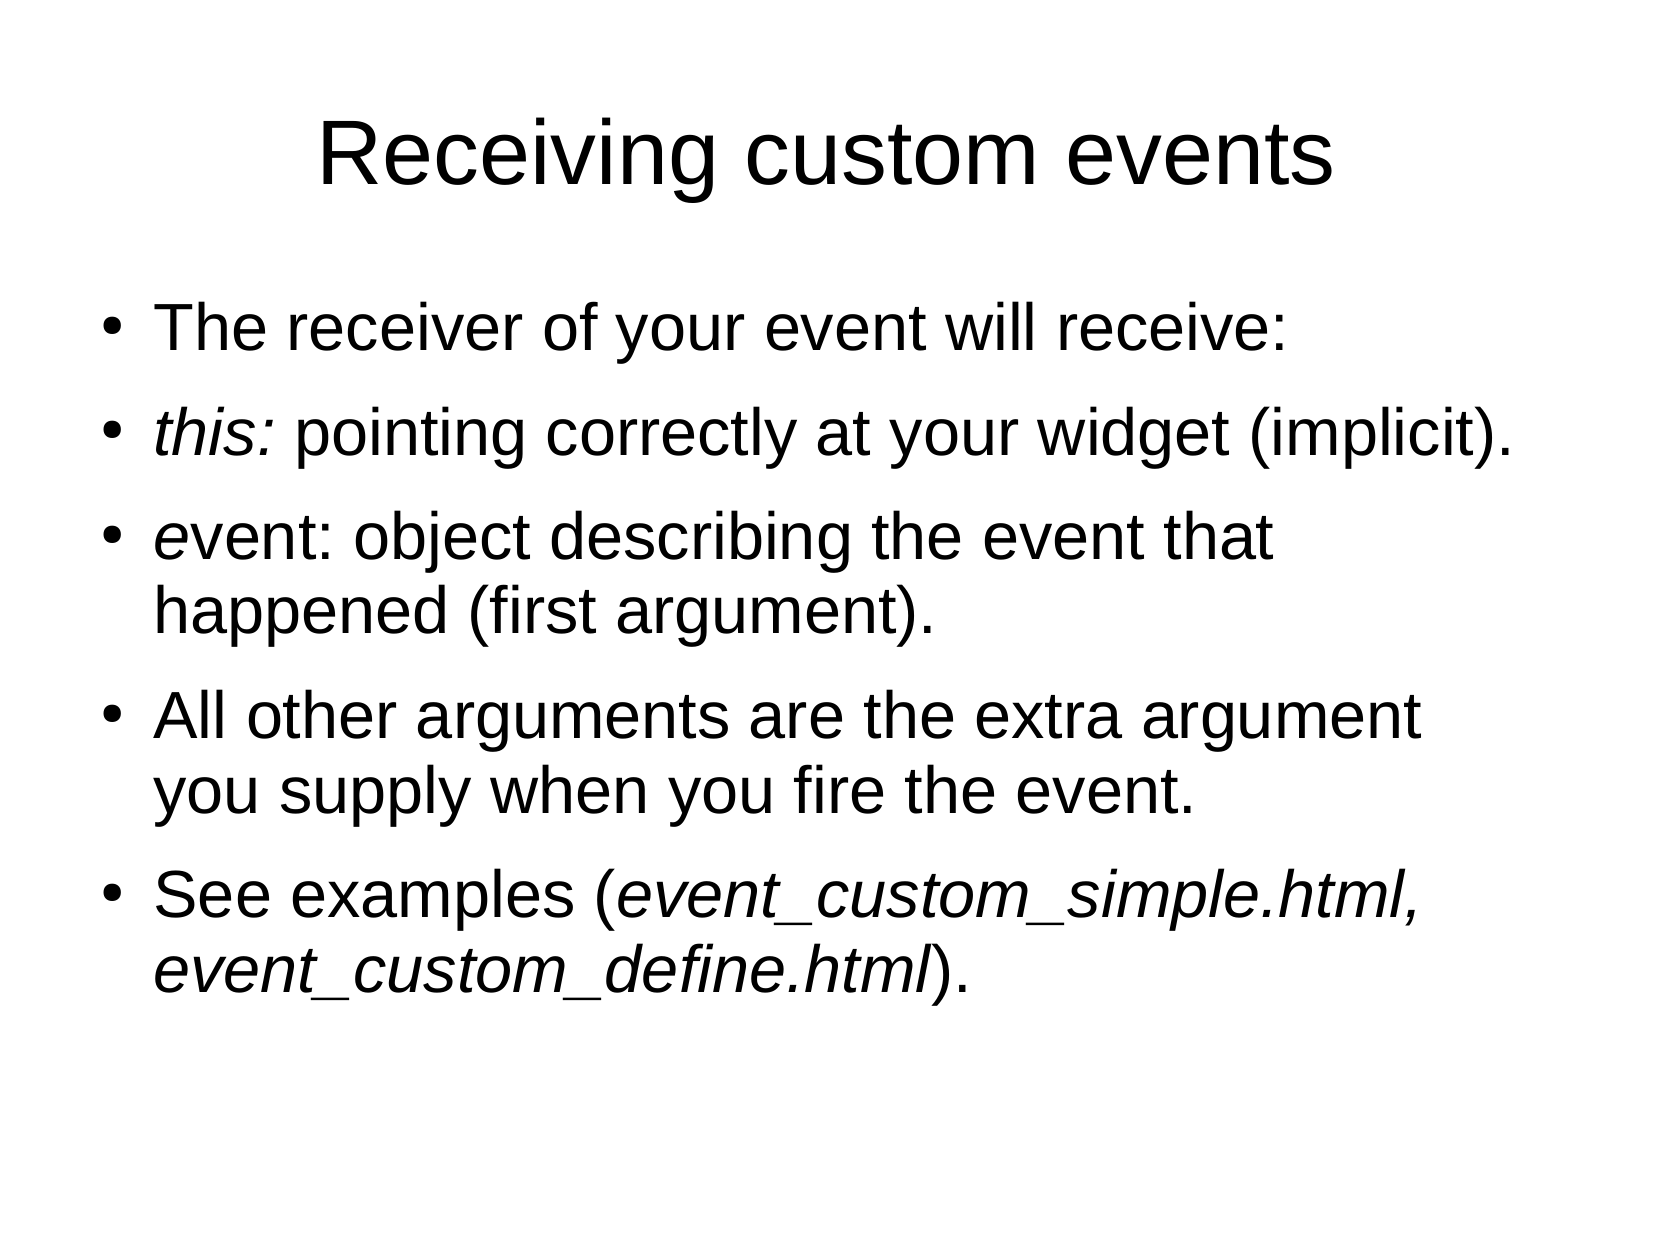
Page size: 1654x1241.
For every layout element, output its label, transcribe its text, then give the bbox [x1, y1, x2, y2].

list The receiver of your event will receive: this: pointing correctly at your widget (implicit). event: object describing the event that happened (first argument). All other arguments are the extra argument you supply when you fire the event. See examples (event_custom_simple.html, event_custom_define.html). [82, 290, 1538, 1010]
title Receiving custom events [82, 49, 1571, 257]
